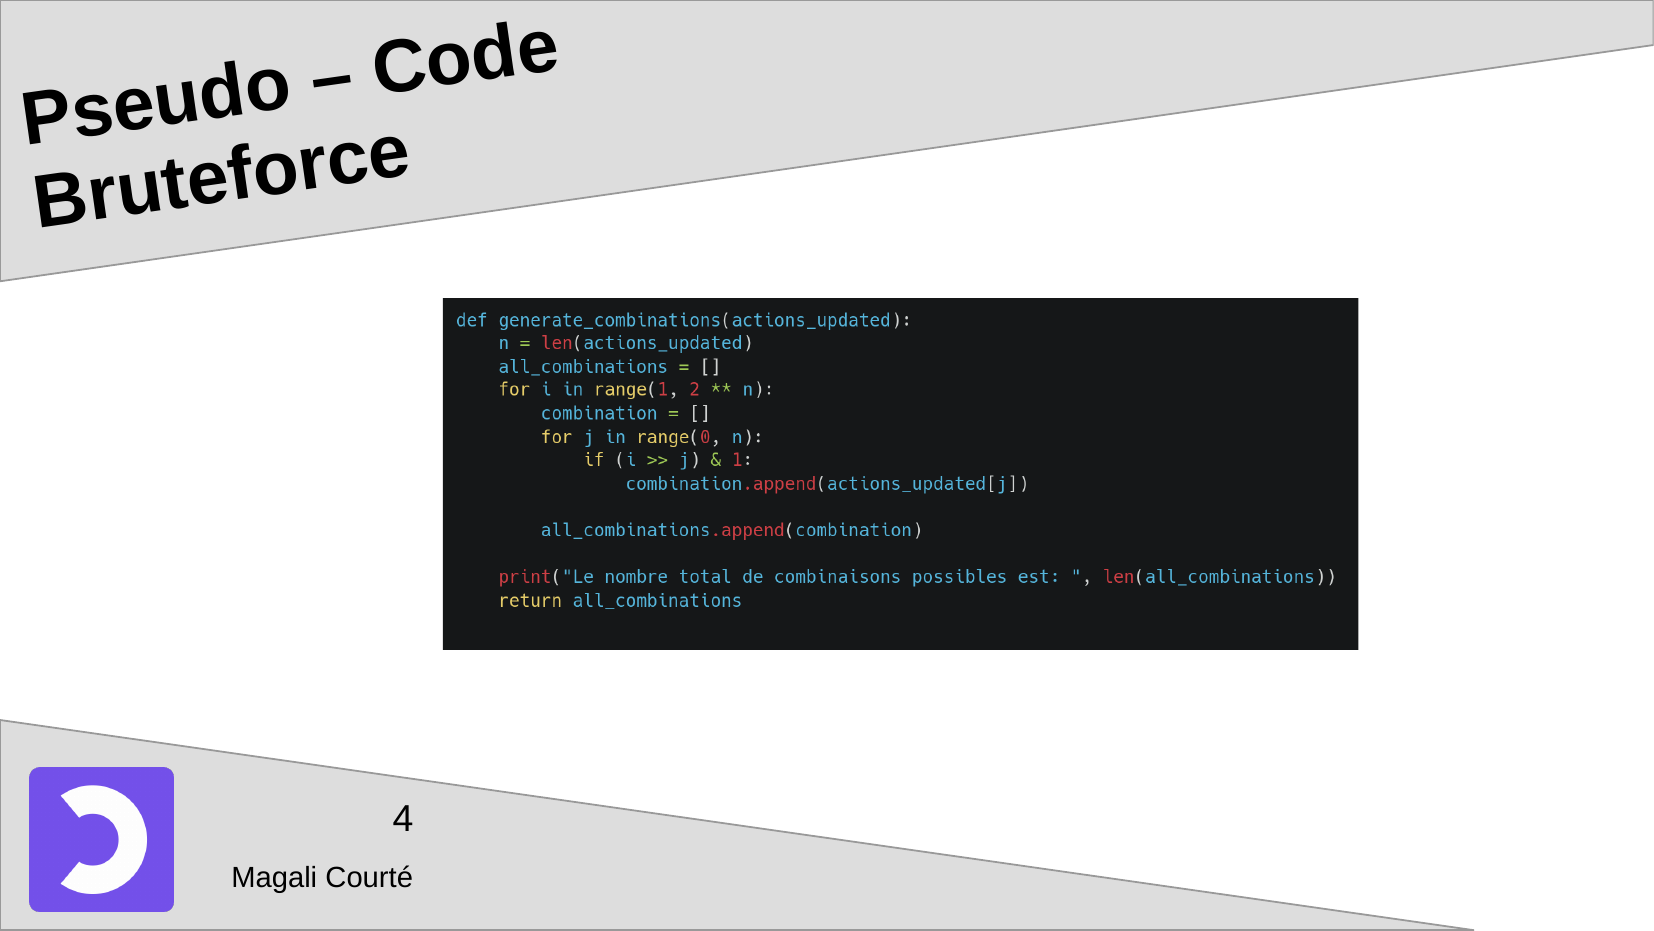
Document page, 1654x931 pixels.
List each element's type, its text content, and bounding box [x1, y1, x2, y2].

title Pseudo – Code Bruteforce [16, 0, 1502, 245]
picture [442, 298, 1359, 650]
picture [29, 767, 174, 912]
